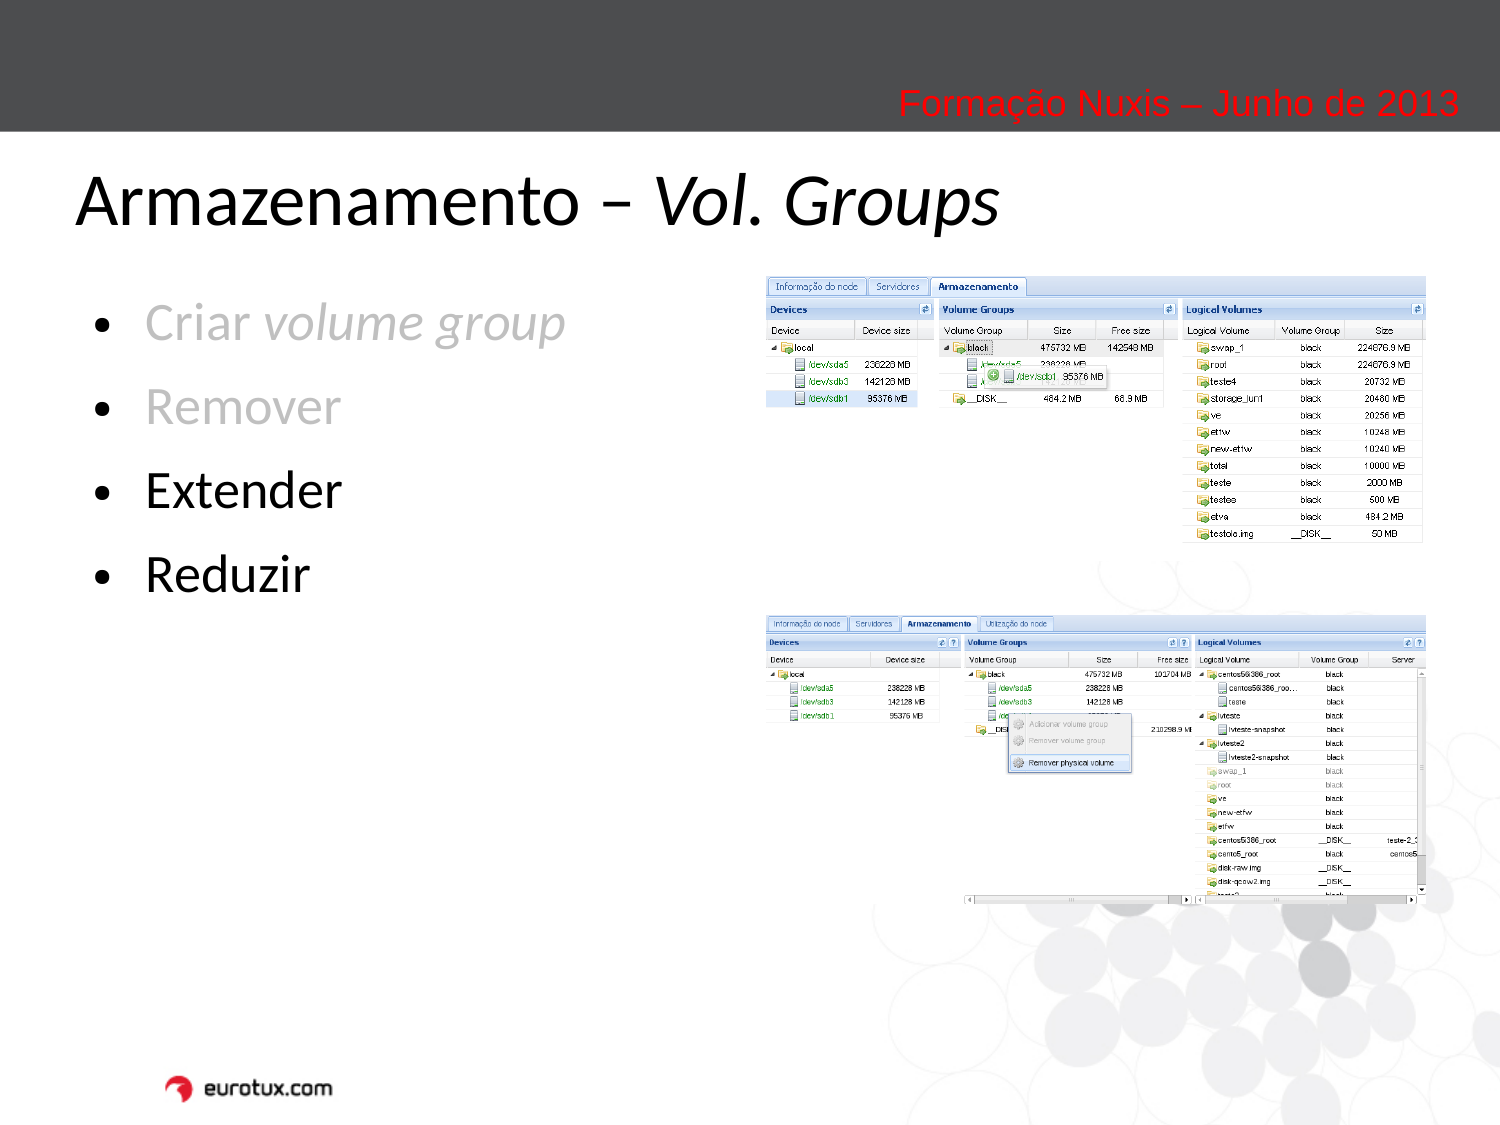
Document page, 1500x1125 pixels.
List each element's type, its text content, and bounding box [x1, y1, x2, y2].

picture [0, 0, 1500, 1125]
list Criar volume group Remover Extender Reduzir [75, 299, 734, 953]
title Armazenamento – Vol. Groups [75, 112, 1425, 301]
